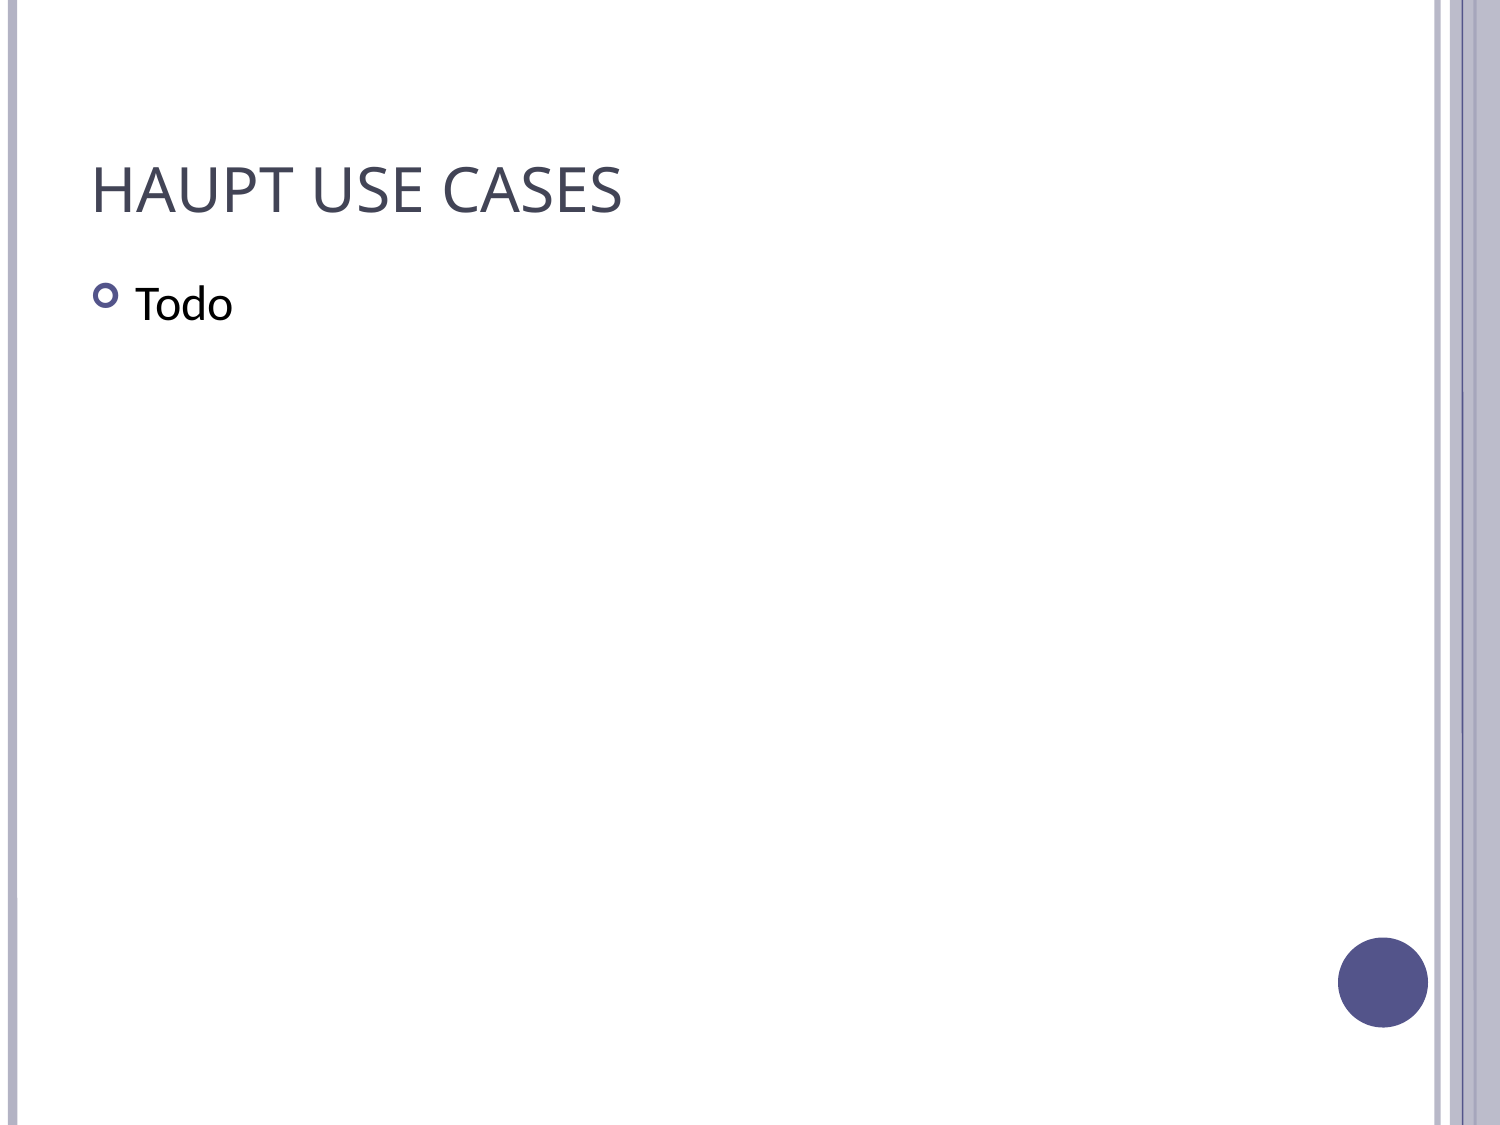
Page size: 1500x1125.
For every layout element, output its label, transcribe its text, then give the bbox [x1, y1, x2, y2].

title Haupt Use Cases [75, 45, 1300, 233]
list Todo [75, 262, 1300, 1062]
